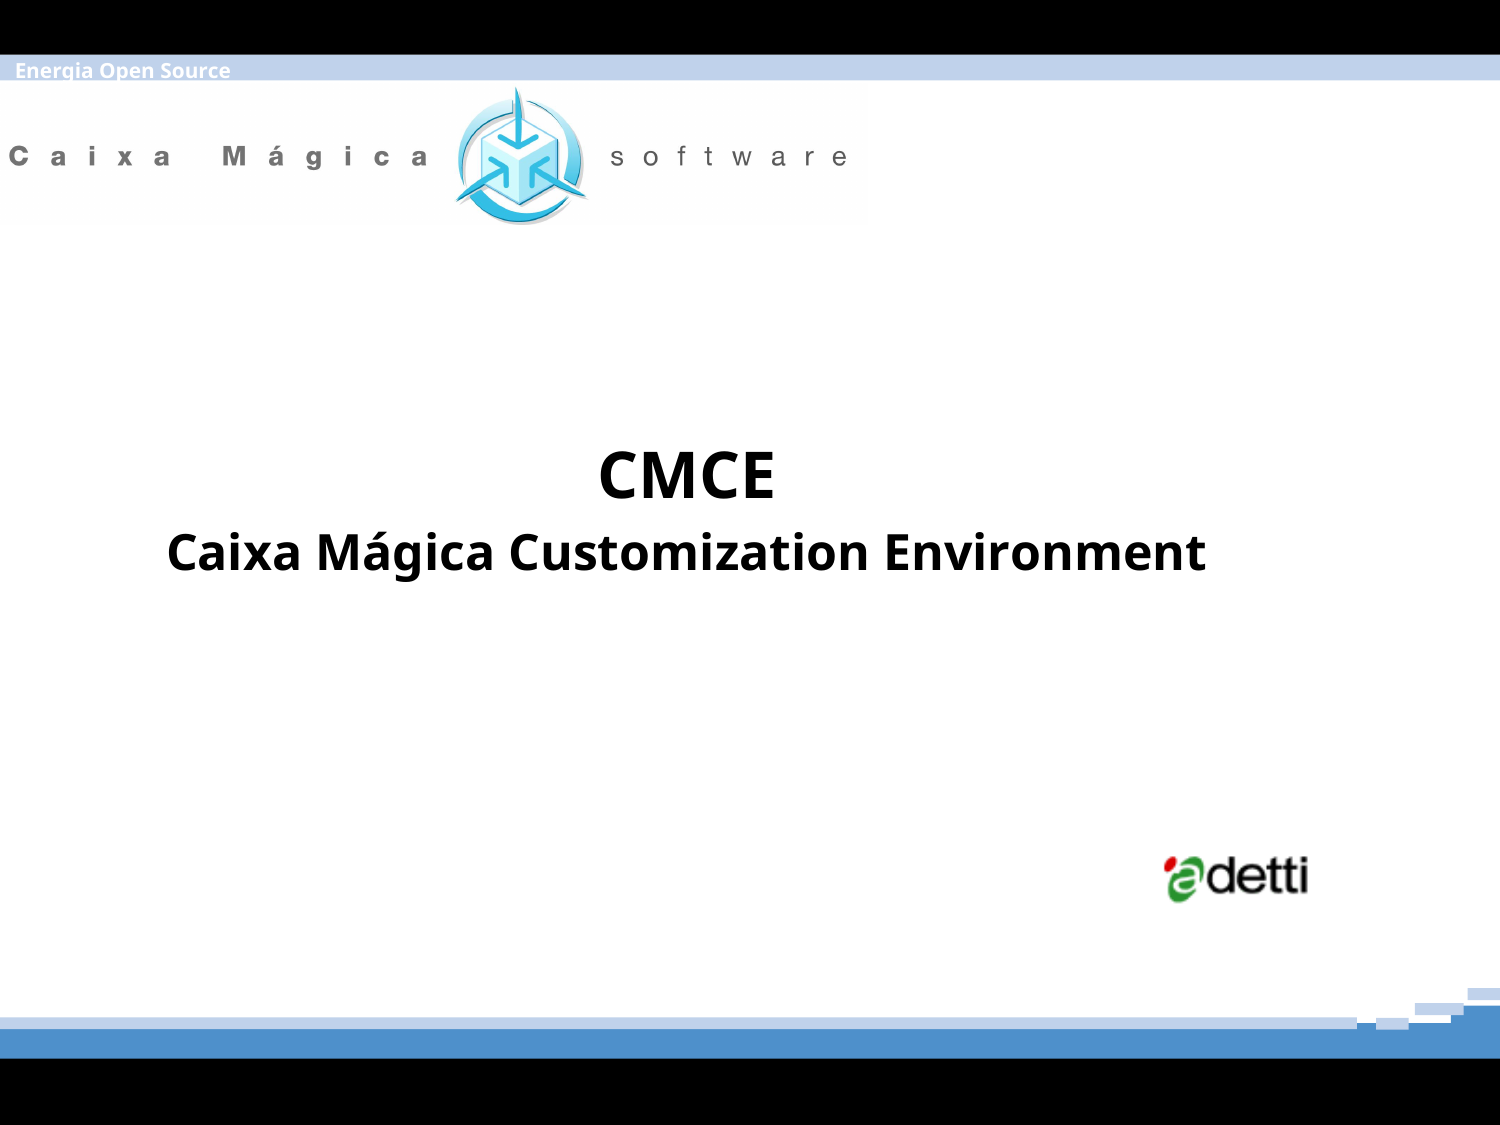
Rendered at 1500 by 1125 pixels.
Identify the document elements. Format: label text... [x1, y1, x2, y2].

picture [1161, 842, 1319, 911]
picture [0, 83, 868, 225]
title CMCE Caixa Mágica Customization Environment [151, 351, 1387, 663]
